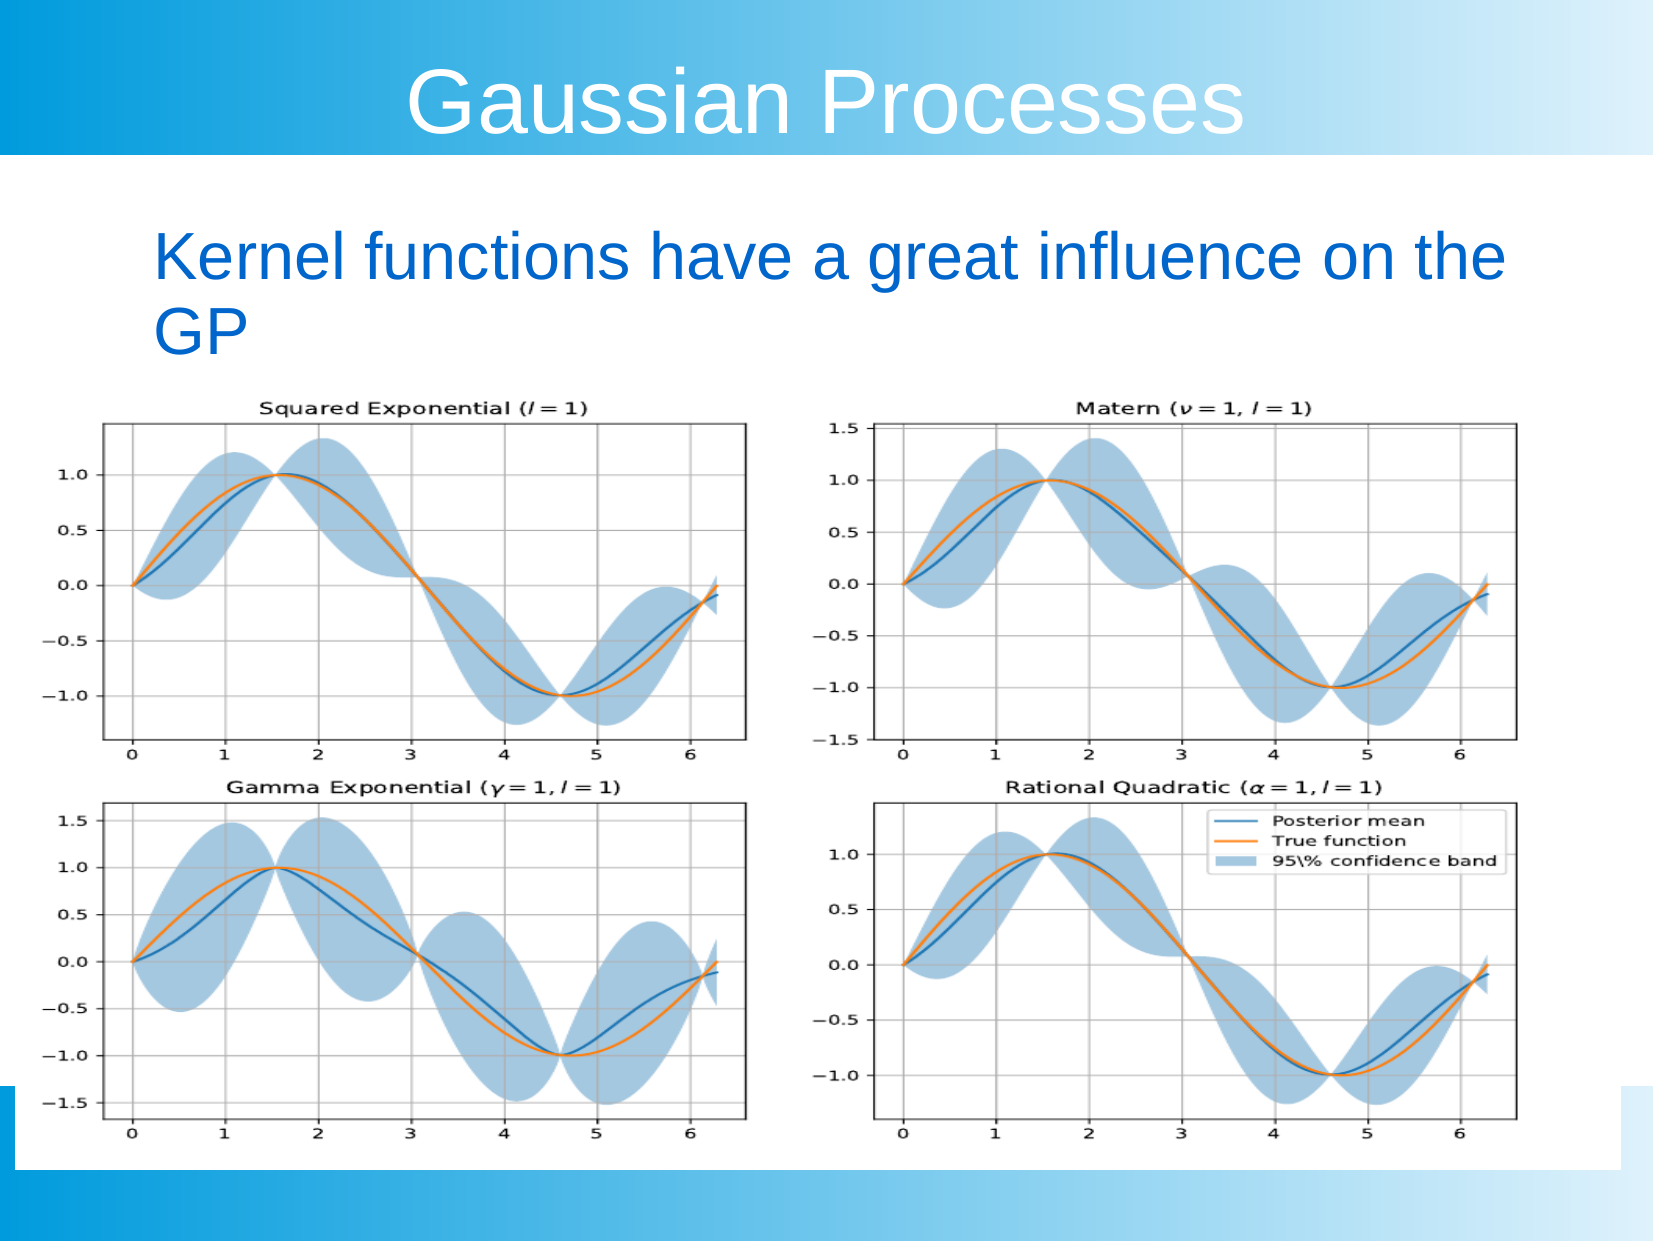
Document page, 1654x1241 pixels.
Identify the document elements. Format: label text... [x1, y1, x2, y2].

list Kernel functions have a great influence on the GP [82, 219, 1571, 390]
title Gaussian Processes [82, 49, 1571, 155]
picture [15, 390, 1621, 1241]
